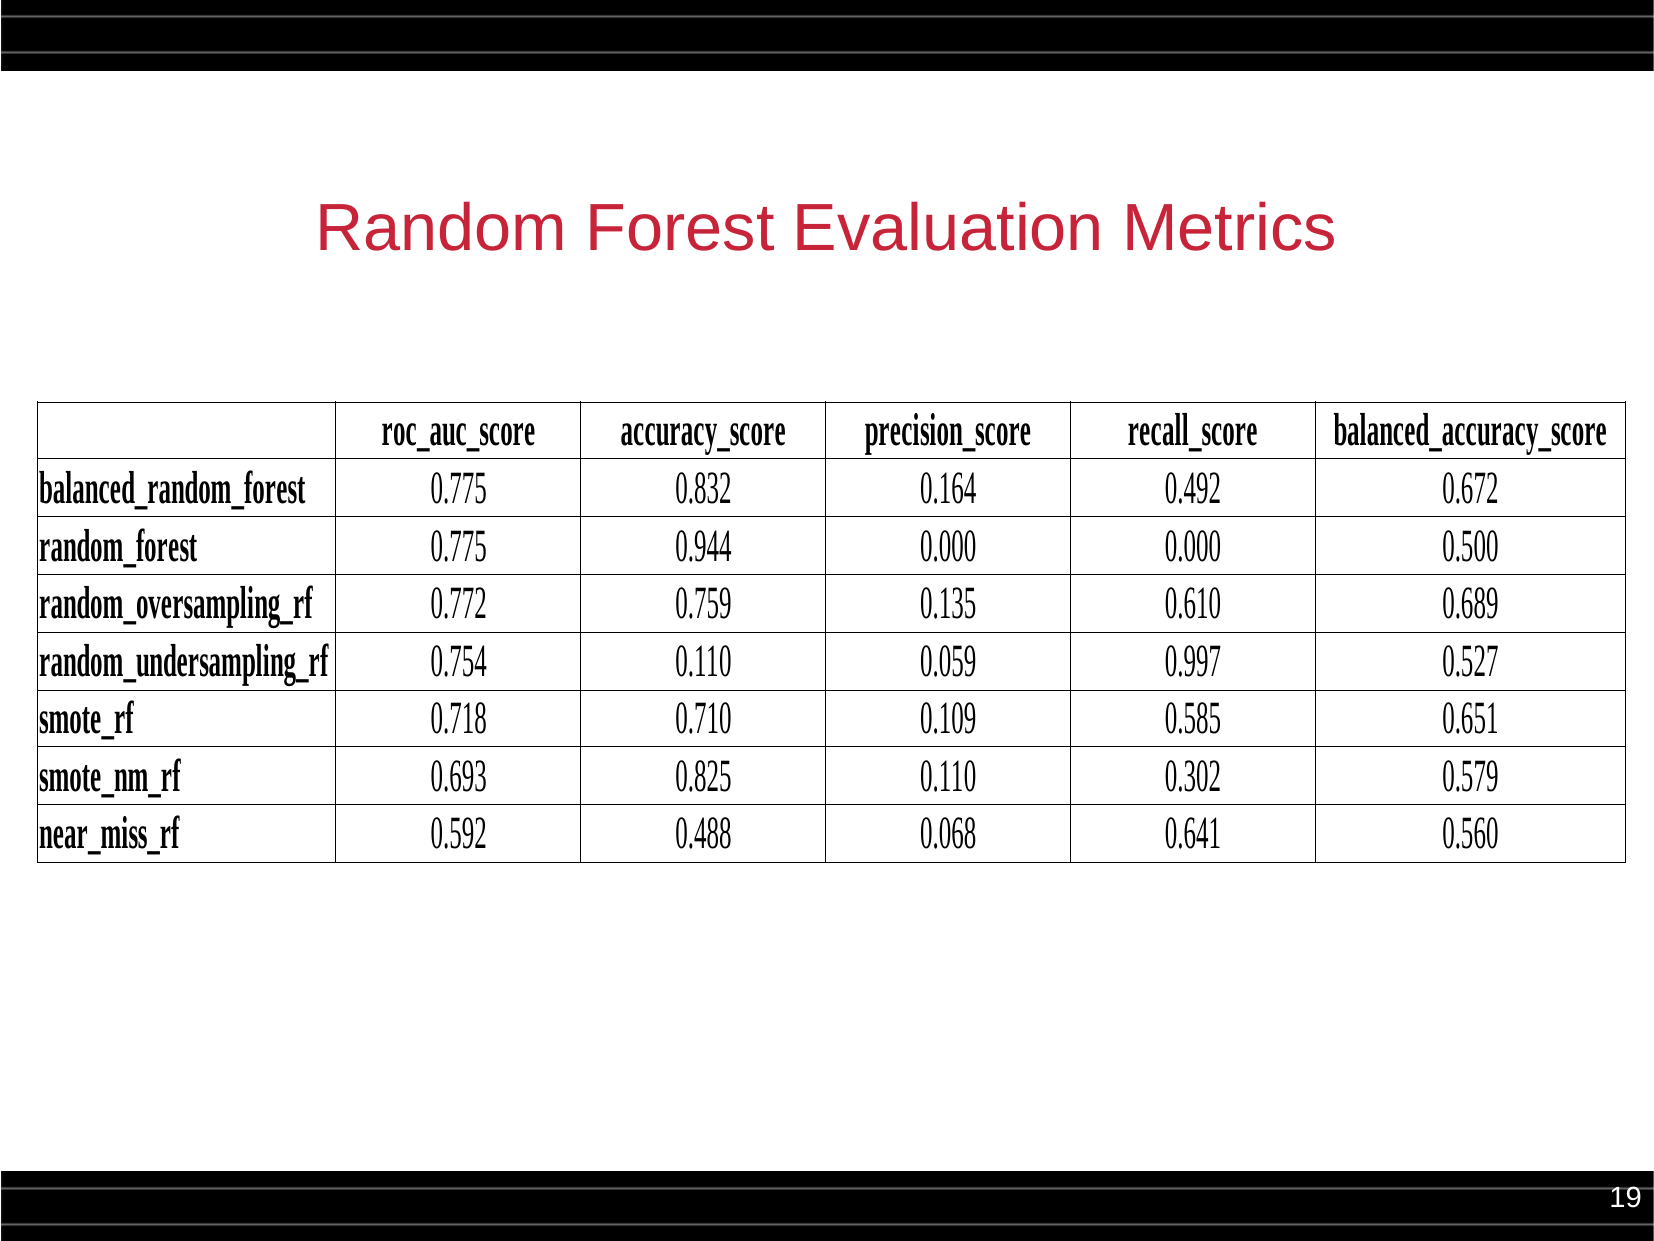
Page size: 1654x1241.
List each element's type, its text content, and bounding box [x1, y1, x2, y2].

picture [1, 1171, 1654, 1241]
chart [37, 401, 1628, 1063]
title Random Forest Evaluation Metrics [82, 123, 1571, 331]
picture [1, 0, 1654, 71]
